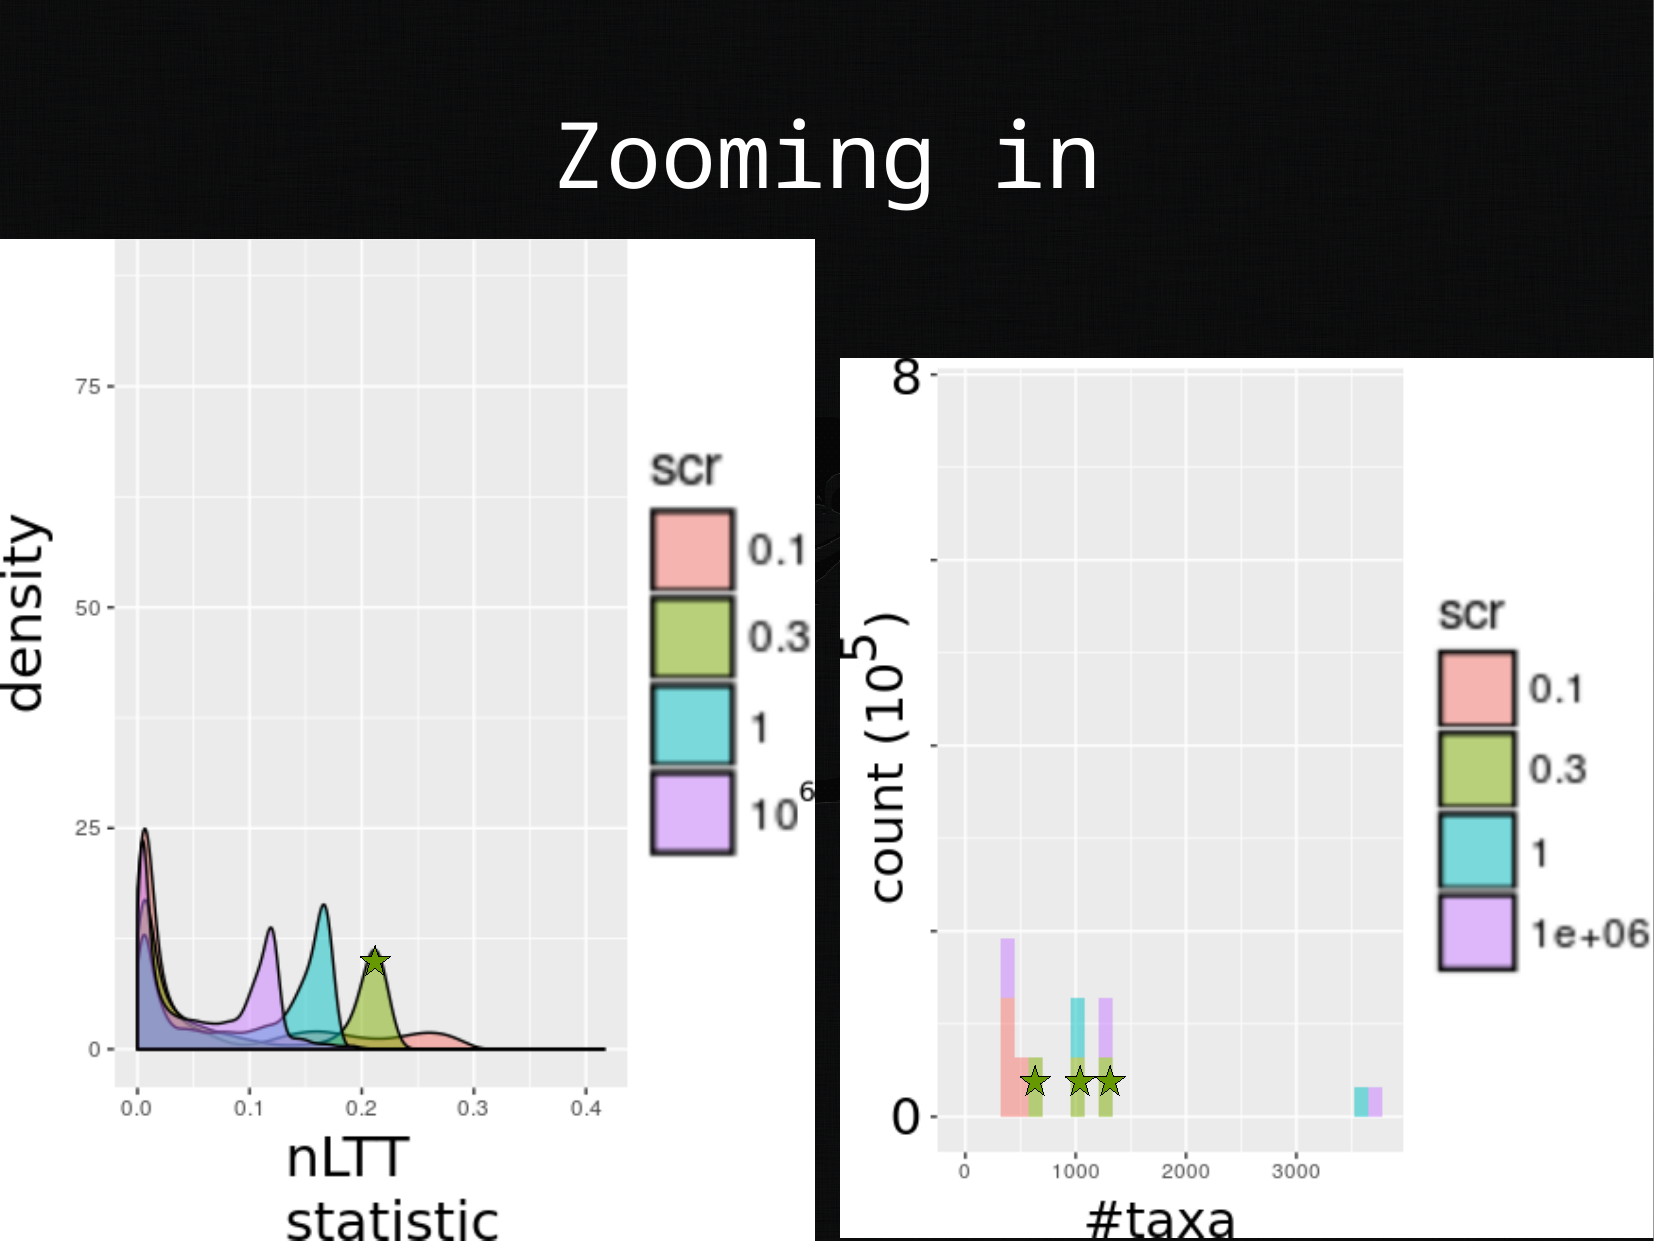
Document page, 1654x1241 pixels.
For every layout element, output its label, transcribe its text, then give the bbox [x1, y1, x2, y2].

title Zooming in [82, 49, 1571, 257]
text_box [360, 945, 391, 976]
text_box [1020, 1065, 1051, 1096]
picture [0, 0, 1654, 1241]
text_box [1065, 1065, 1126, 1096]
